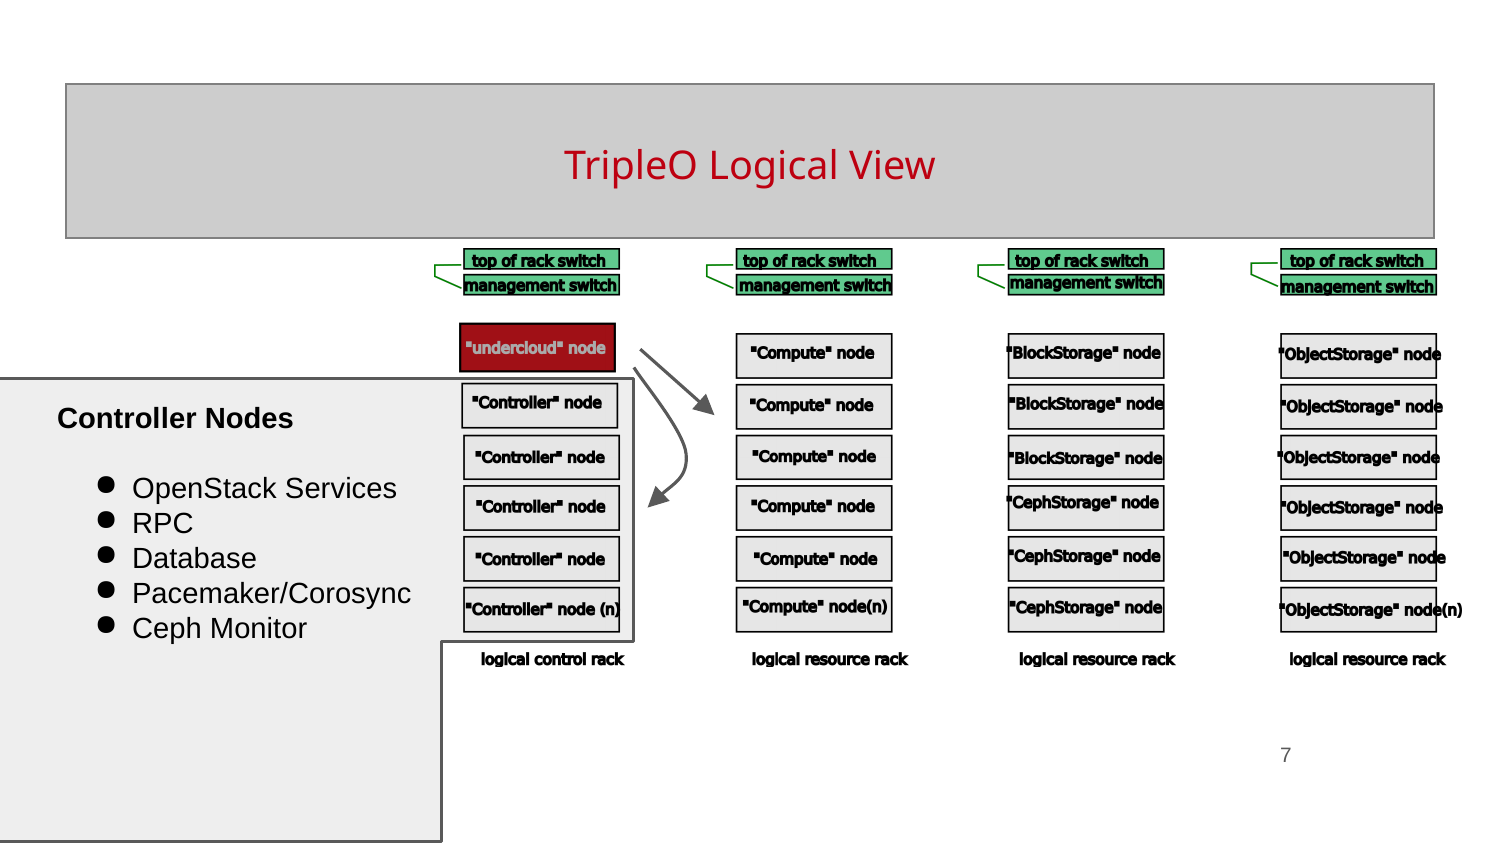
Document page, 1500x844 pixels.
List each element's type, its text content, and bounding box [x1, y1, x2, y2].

slide_number <number> [1274, 739, 1295, 761]
text_box TripleO Logical View [66, 83, 1434, 239]
text_box Controller Nodes OpenStack Services RPC Database Pacemaker/Corosync Ceph Monitor [42, 384, 834, 477]
text_box [0, 378, 442, 842]
picture [434, 248, 1462, 667]
